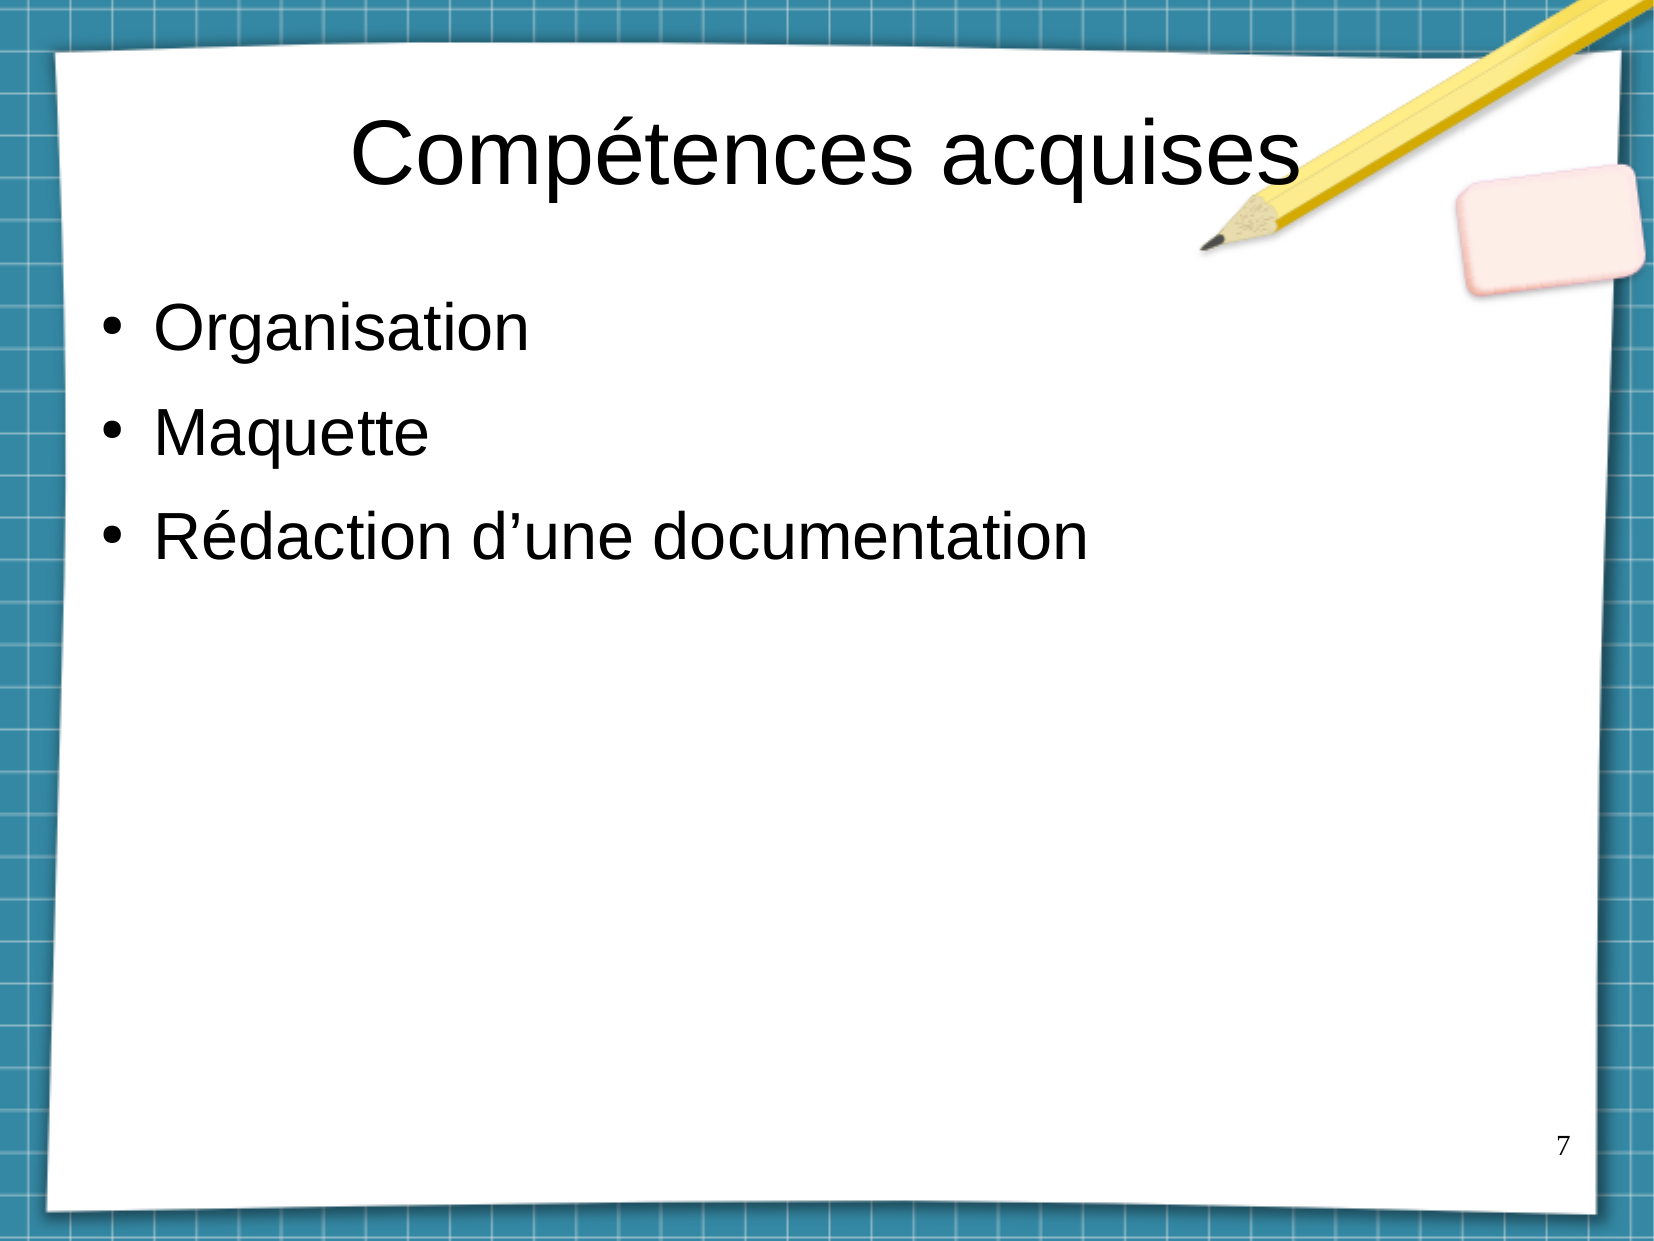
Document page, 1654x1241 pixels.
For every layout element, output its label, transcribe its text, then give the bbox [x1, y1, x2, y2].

title Compétences acquises [82, 49, 1571, 257]
picture [0, 0, 1654, 1241]
list Organisation Maquette Rédaction d’une documentation [82, 290, 1571, 1010]
